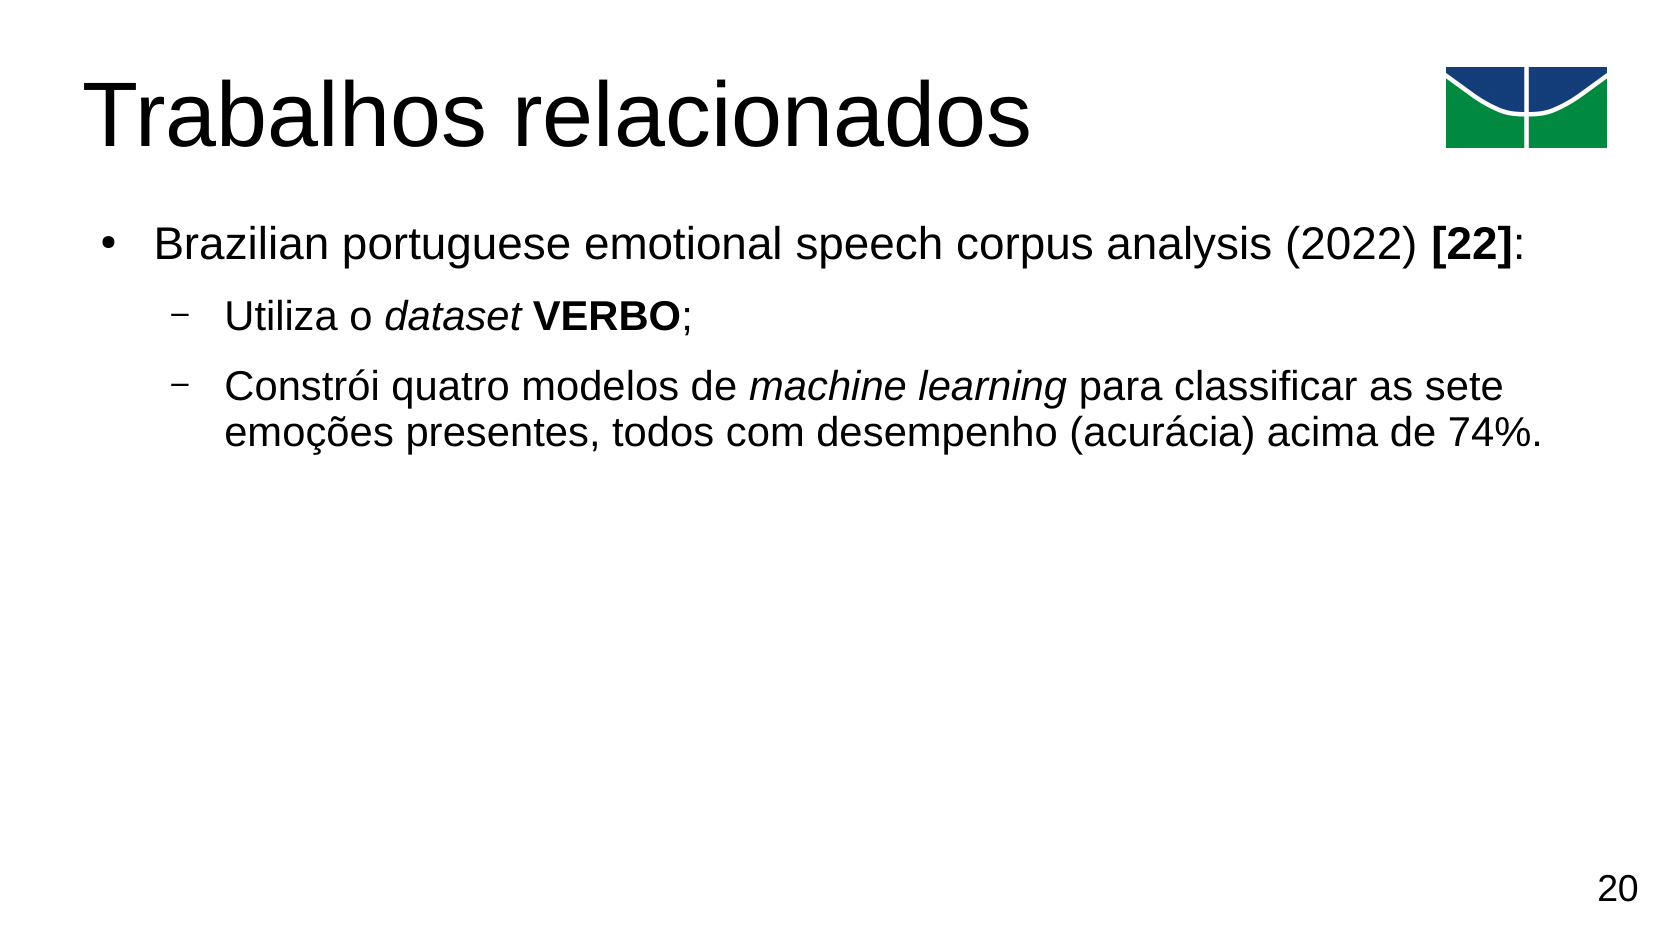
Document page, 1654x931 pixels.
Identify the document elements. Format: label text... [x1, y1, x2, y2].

list Brazilian portuguese emotional speech corpus analysis (2022) [22]: Utiliza o dataset VERBO; Constrói quatro modelos de machine learning para classificar as sete emoções presentes, todos com desempenho (acurácia) acima de 74%. [82, 217, 1571, 758]
title Trabalhos relacionados [82, 37, 1571, 193]
picture [1571, 67, 1607, 148]
text_box <number> [1024, 860, 1654, 931]
